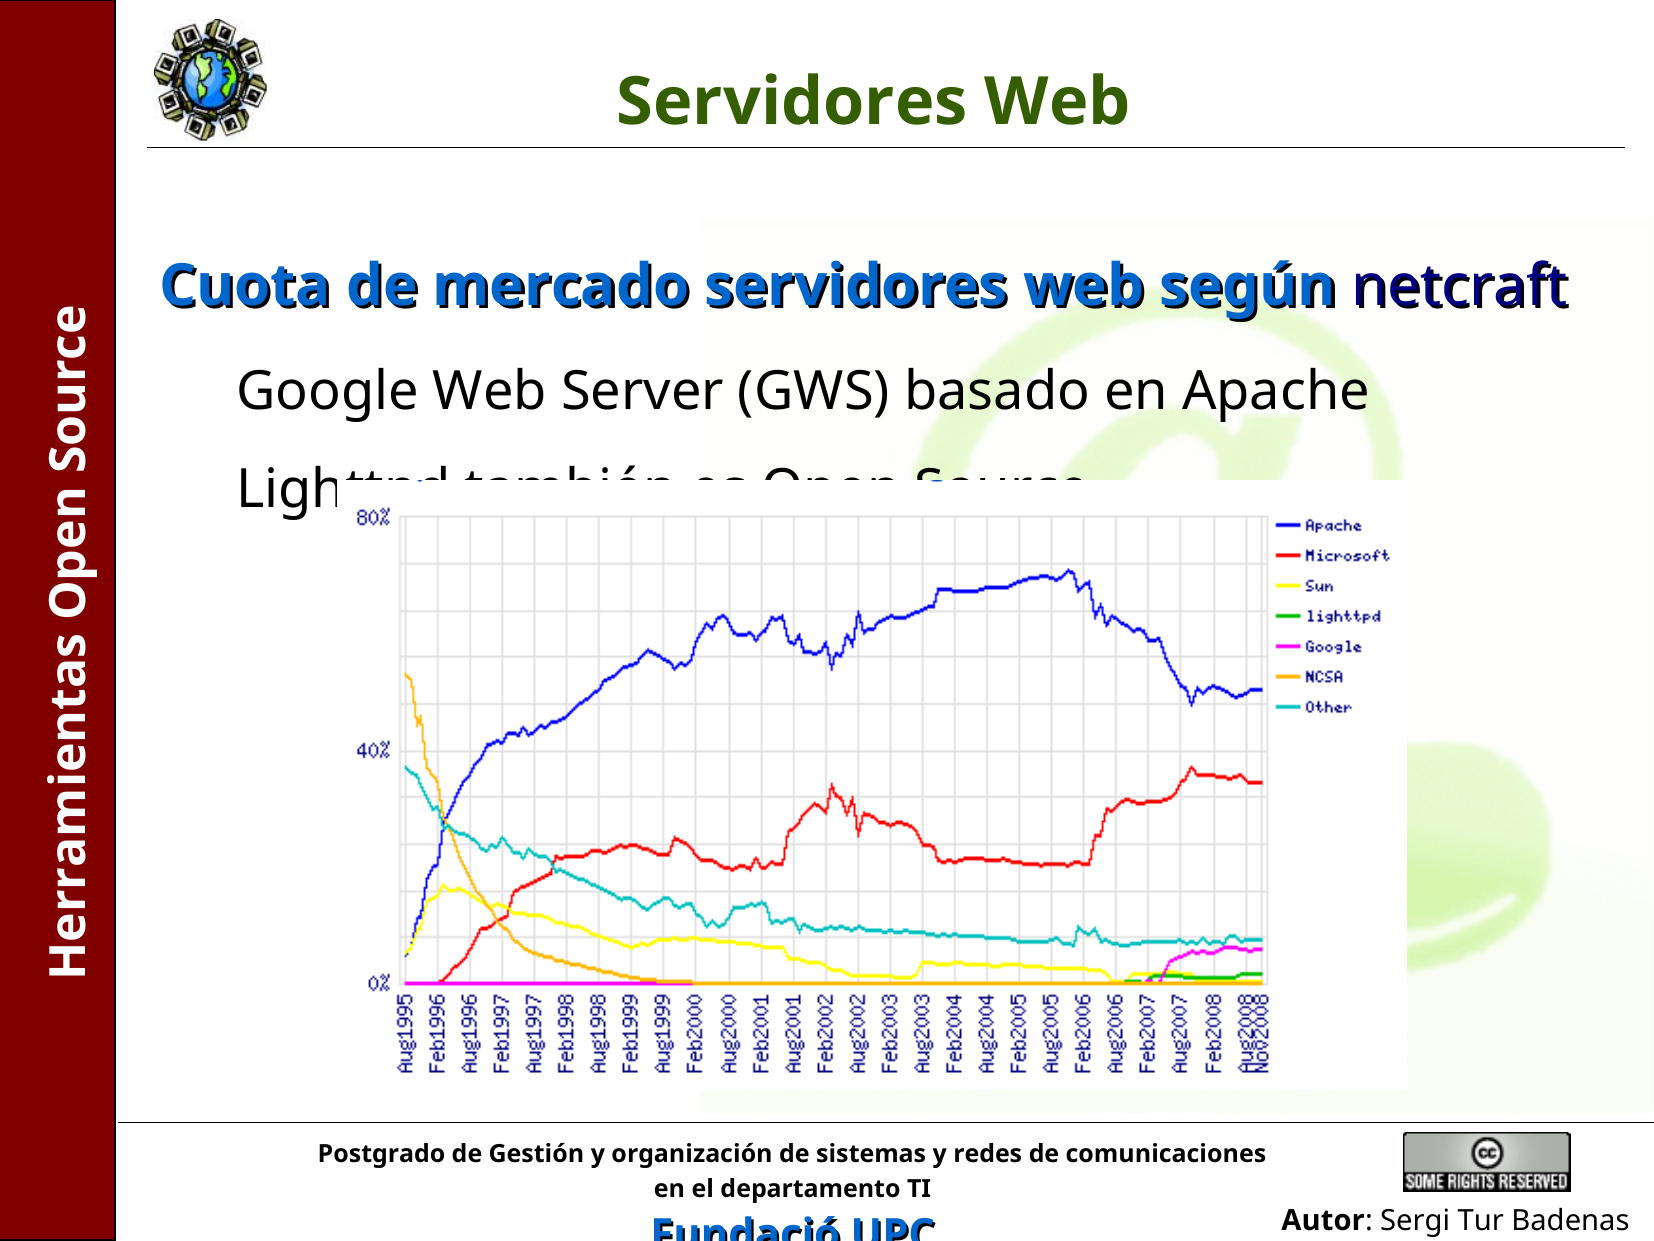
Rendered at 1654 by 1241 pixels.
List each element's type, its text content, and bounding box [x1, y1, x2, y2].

title Servidores Web [129, 56, 1619, 141]
picture [1403, 1132, 1571, 1192]
picture [337, 217, 1654, 1113]
picture [154, 19, 268, 56]
list Cuota de mercado servidores web según netcraft Google Web Server (GWS) basado en Apache Lighttpd también es Open Source [141, 242, 1630, 1078]
